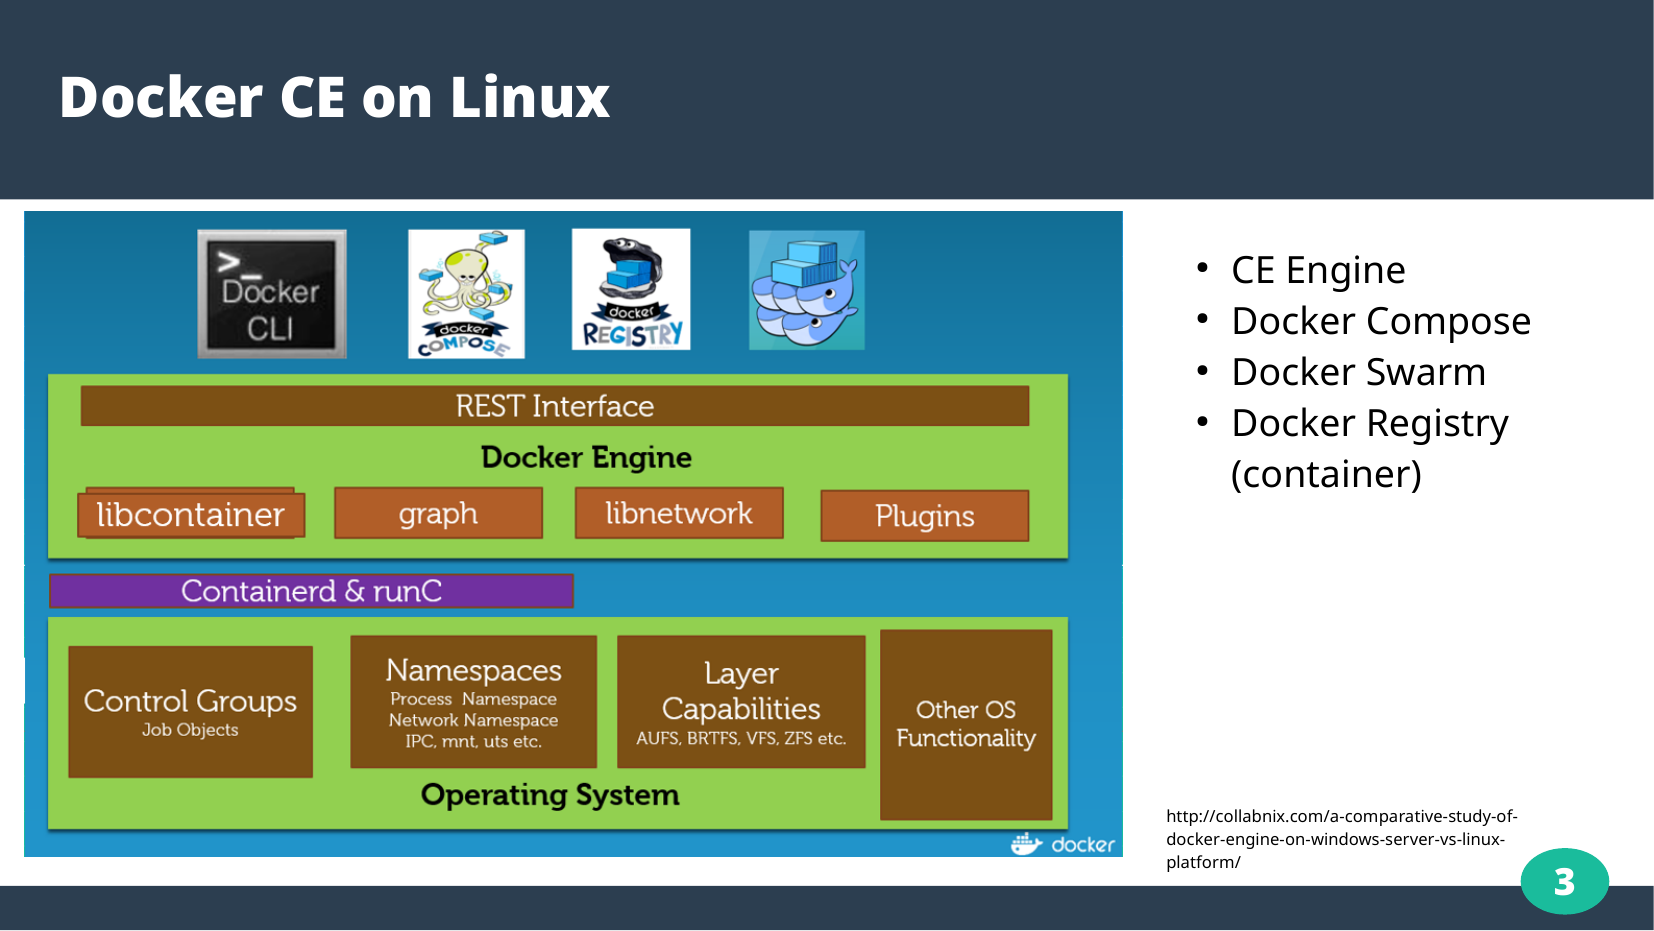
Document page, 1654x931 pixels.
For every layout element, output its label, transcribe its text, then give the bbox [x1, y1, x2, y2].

text_box http://collabnix.com/a-comparative-study-of-docker-engine-on-windows-server-vs-linux-platform/ [1151, 797, 1536, 870]
title Docker CE on Linux [59, 37, 1595, 155]
picture [24, 211, 1123, 857]
text_box CE Engine Docker Compose Docker Swarm Docker Registry (container) [1181, 236, 1625, 469]
